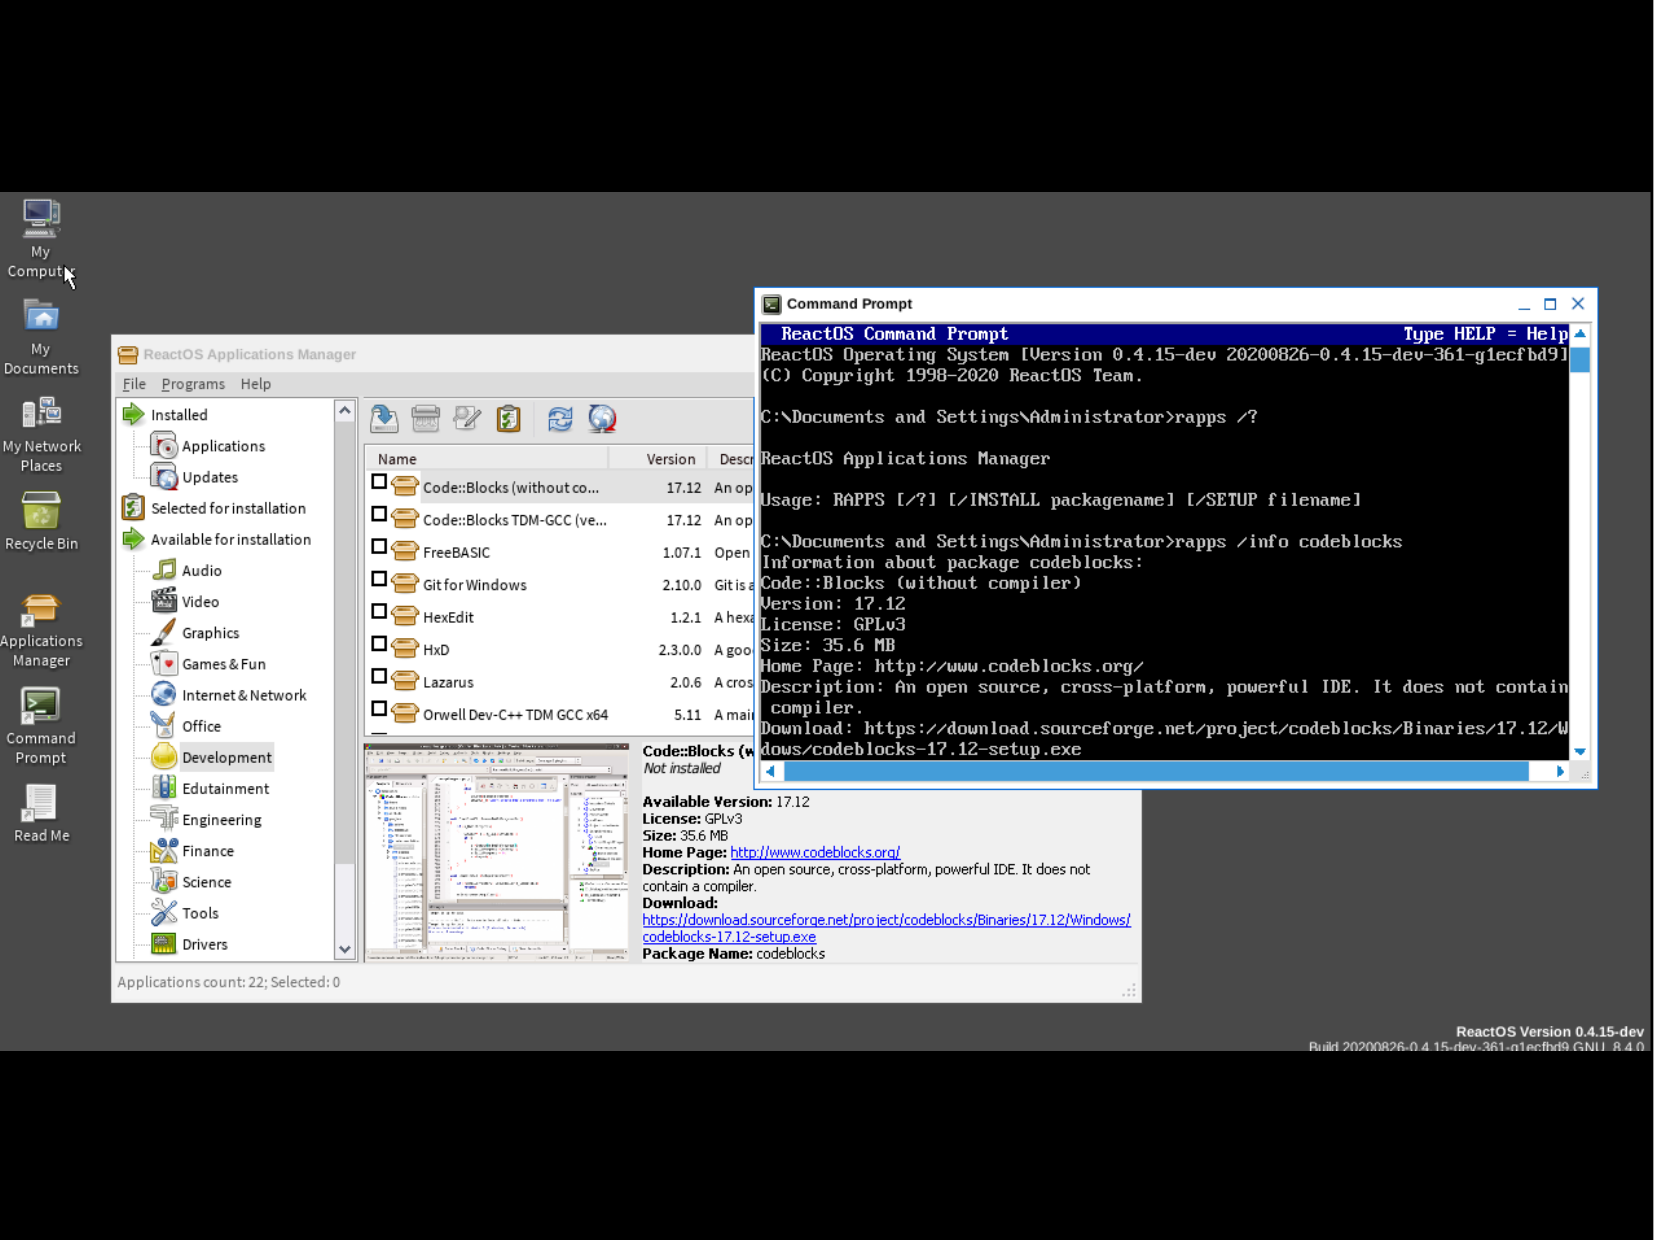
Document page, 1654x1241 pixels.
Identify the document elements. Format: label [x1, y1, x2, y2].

picture [0, 192, 1652, 1051]
